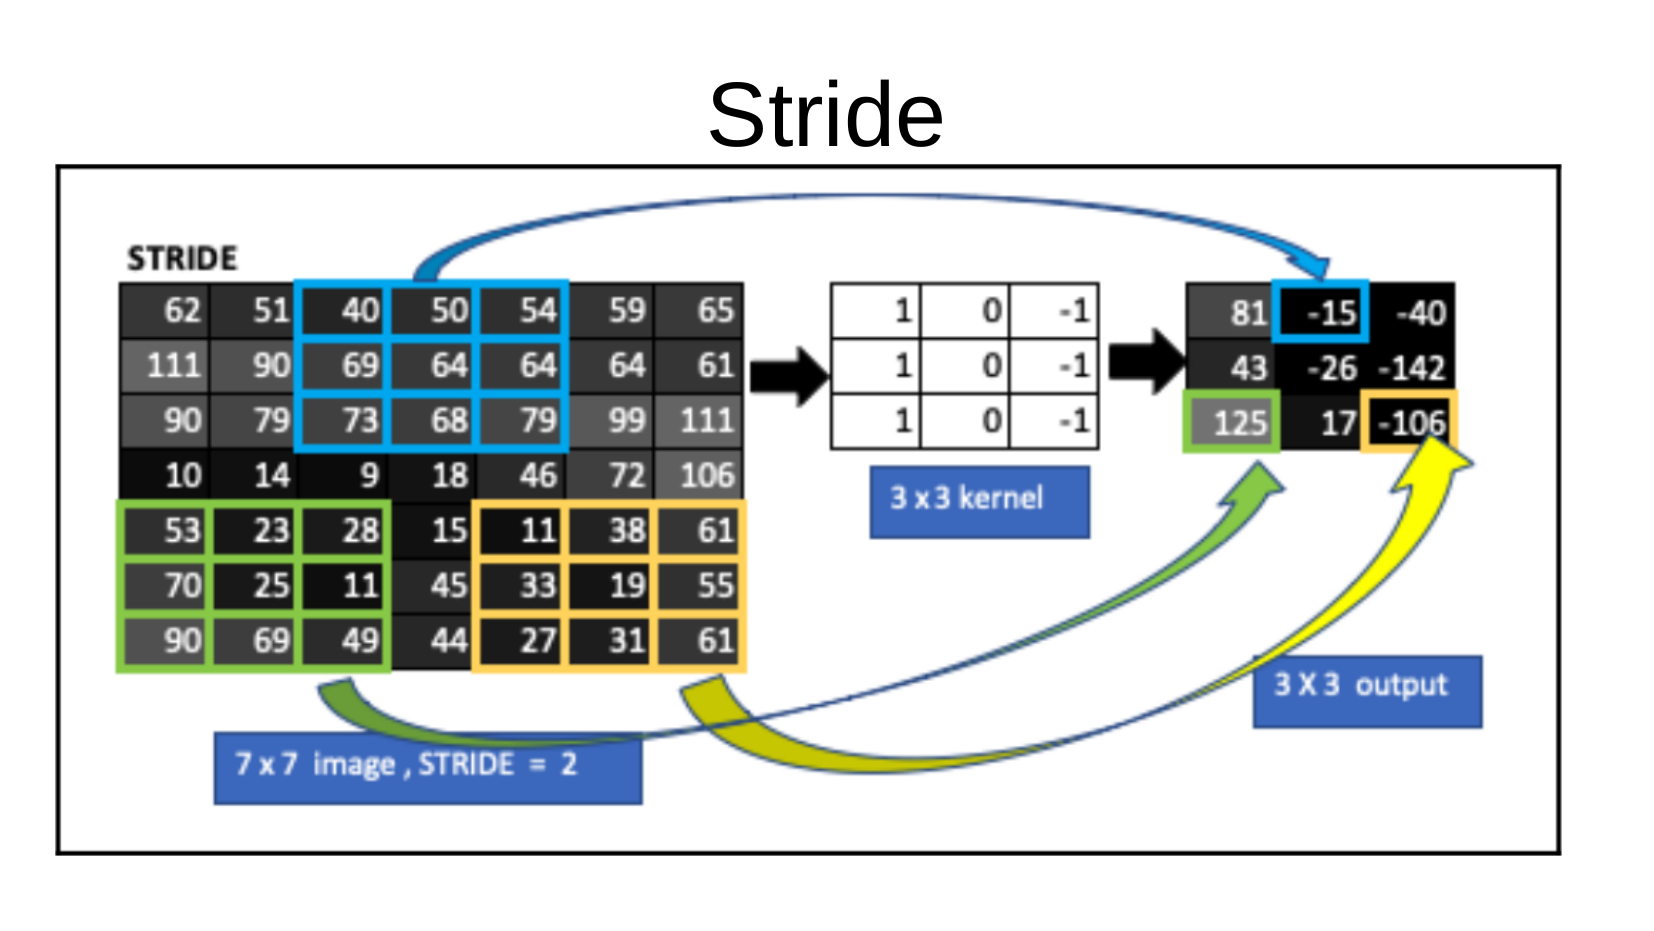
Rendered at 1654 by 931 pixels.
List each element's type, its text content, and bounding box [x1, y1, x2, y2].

picture [37, 153, 1576, 863]
title Stride [82, 37, 1571, 153]
